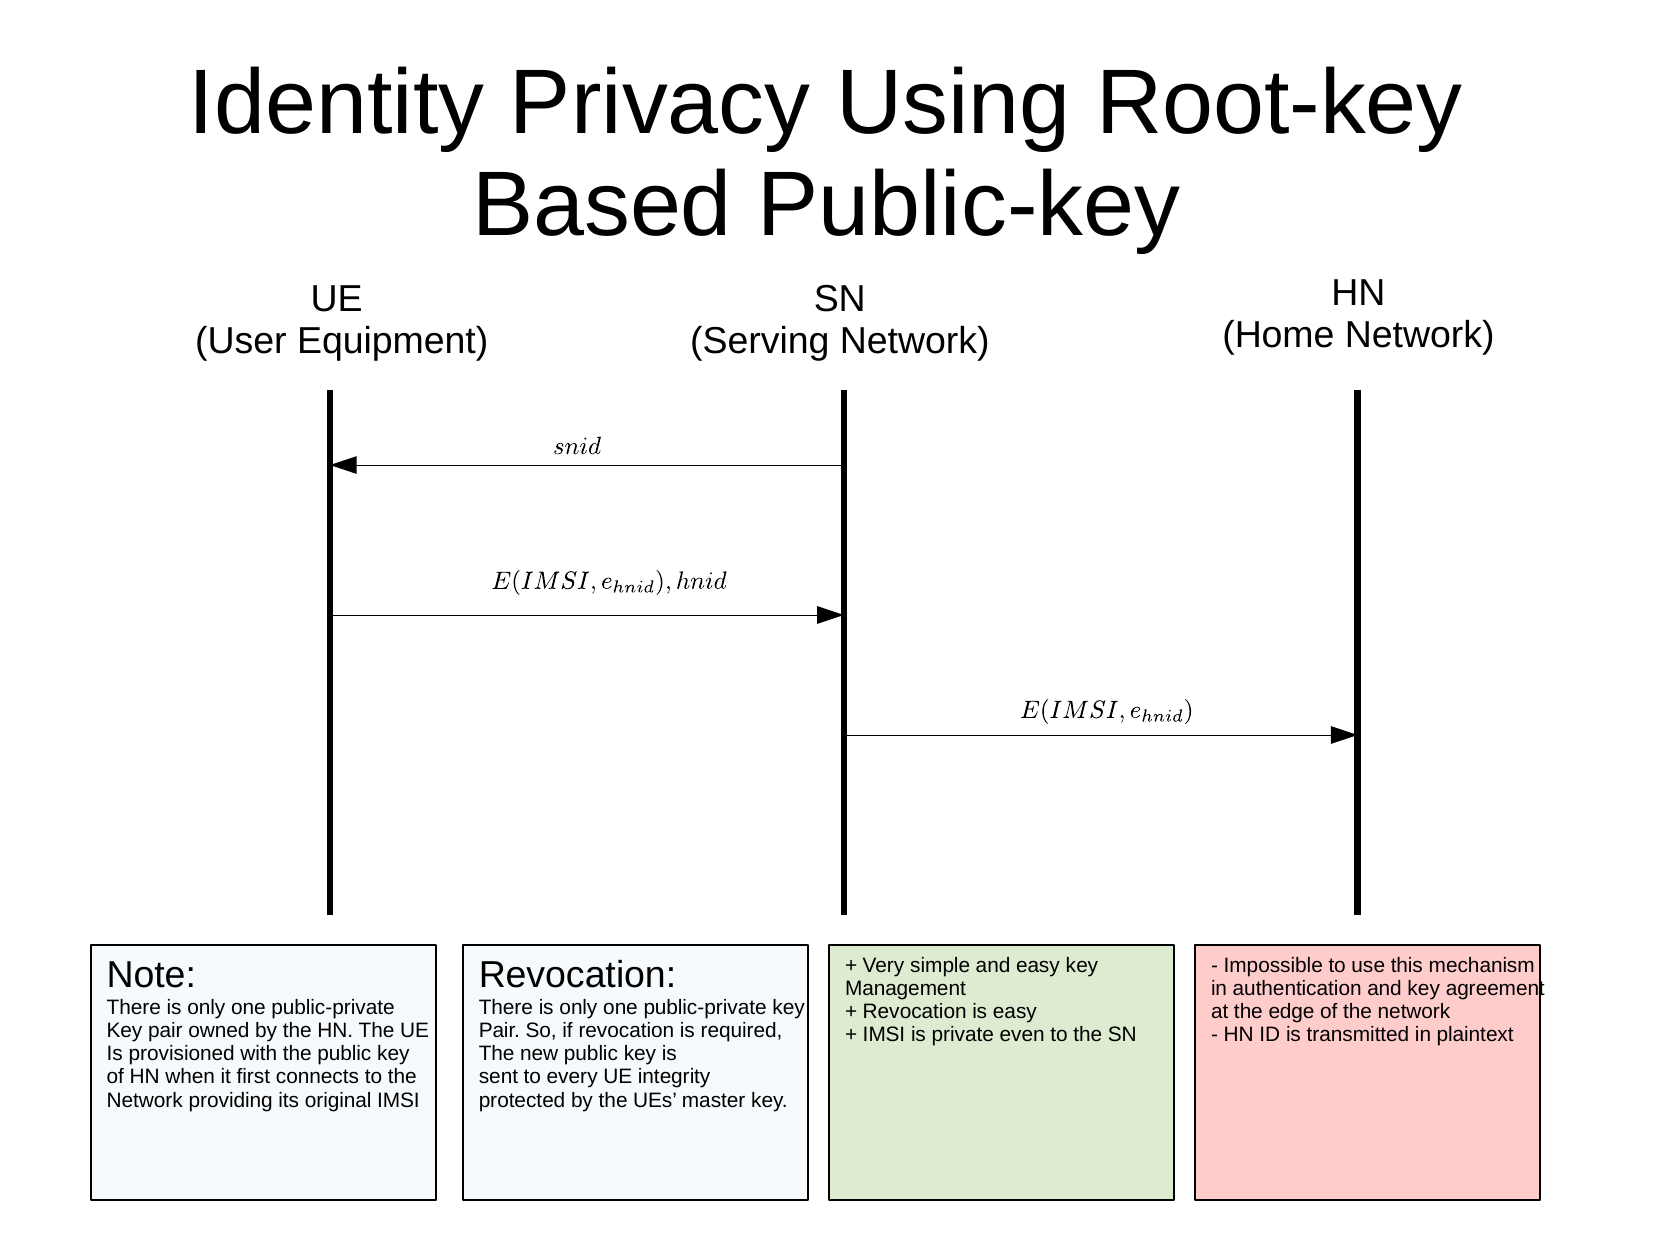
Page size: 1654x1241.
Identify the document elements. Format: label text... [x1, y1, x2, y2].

text_box [1020, 699, 1194, 725]
text_box UE (User Equipment) [173, 270, 511, 411]
text_box + Very simple and easy key Management + Revocation is easy + IMSI is private even to the SN [829, 945, 1175, 1201]
text_box SN (Serving Network) [675, 270, 1006, 378]
text_box - Impossible to use this mechanism in authentication and key agreement at the edge of the network - HN ID is transmitted in plaintext [1195, 945, 1541, 1201]
title Identity Privacy Using Root-key Based Public-key [82, 49, 1571, 257]
text_box Note: There is only one public-private Key pair owned by the HN. The UE Is provisioned with the public key of HN when it first connects to the Network providing its original IMSI [90, 945, 436, 1201]
text_box HN (Home Network) [1153, 264, 1564, 405]
text_box [552, 436, 601, 455]
text_box [491, 570, 727, 595]
text_box Revocation: There is only one public-private key Pair. So, if revocation is required, The new public key is sent to every UE integrity protected by the UEs’ master key. [462, 945, 808, 1201]
